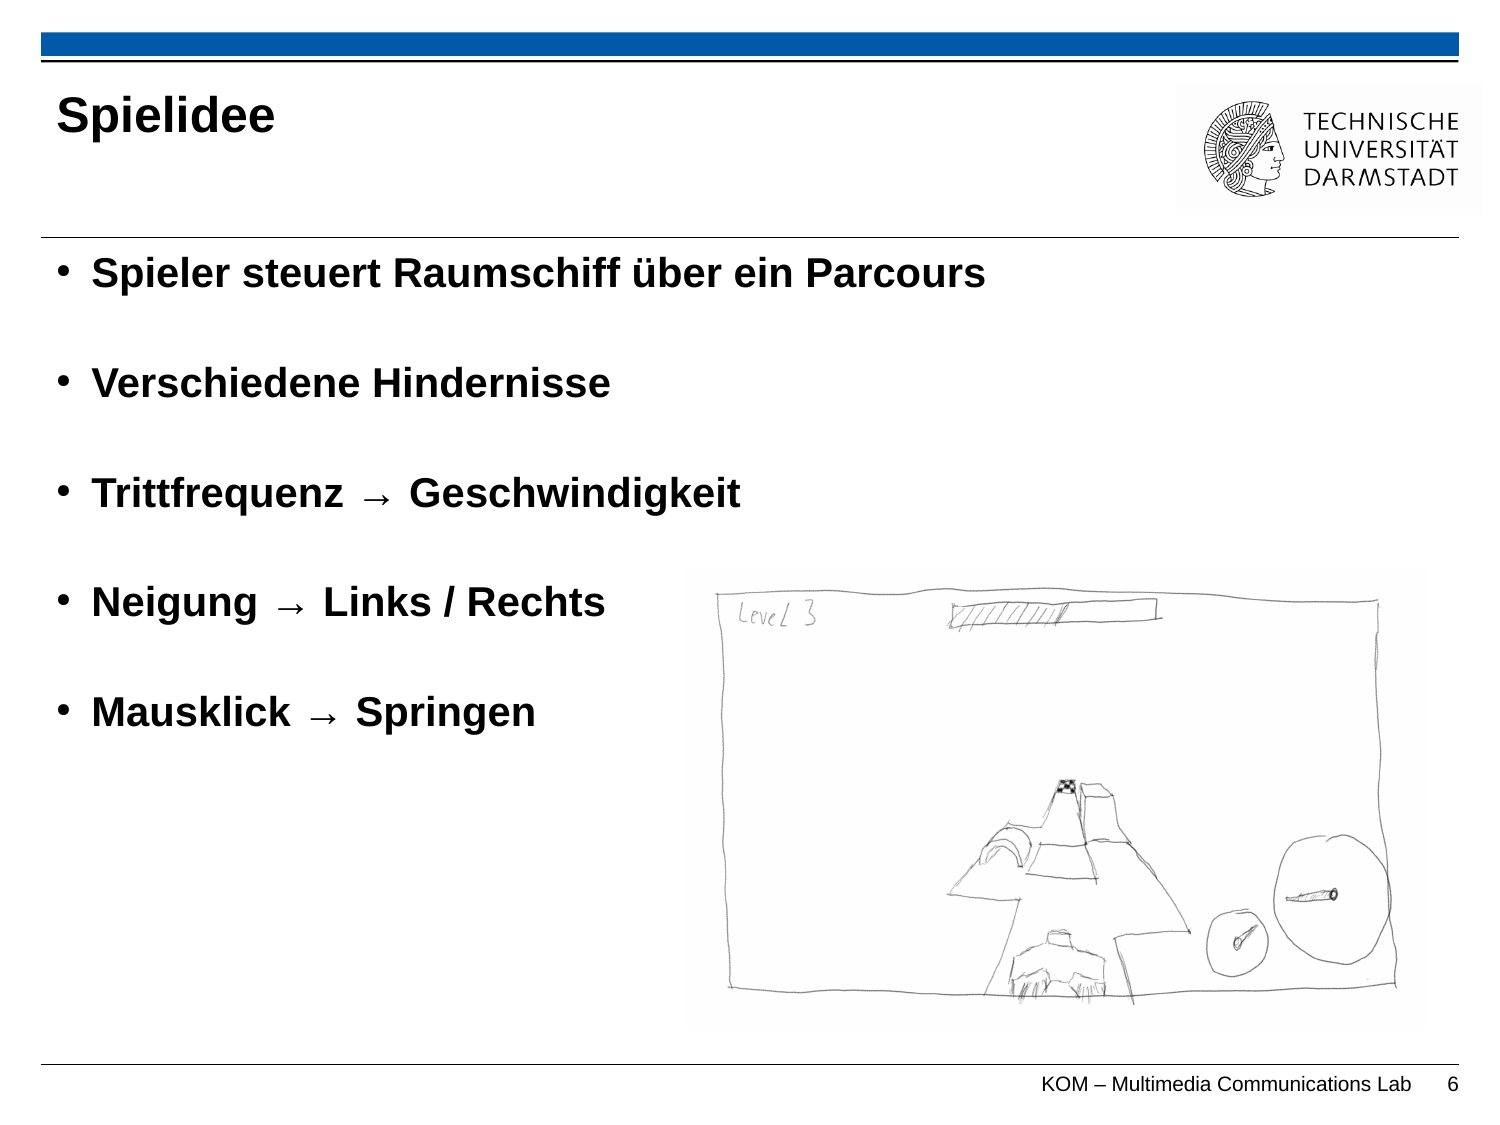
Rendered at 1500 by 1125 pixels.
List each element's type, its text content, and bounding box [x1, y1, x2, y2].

picture [685, 565, 1427, 1028]
list Spieler steuert Raumschiff über ein Parcours Verschiedene Hindernisse Trittfrequenz → Geschwindigkeit Neigung → Links / Rechts Mausklick → Springen [41, 243, 1459, 1059]
picture [1175, 84, 1483, 214]
title Spielidee [41, 80, 1170, 218]
